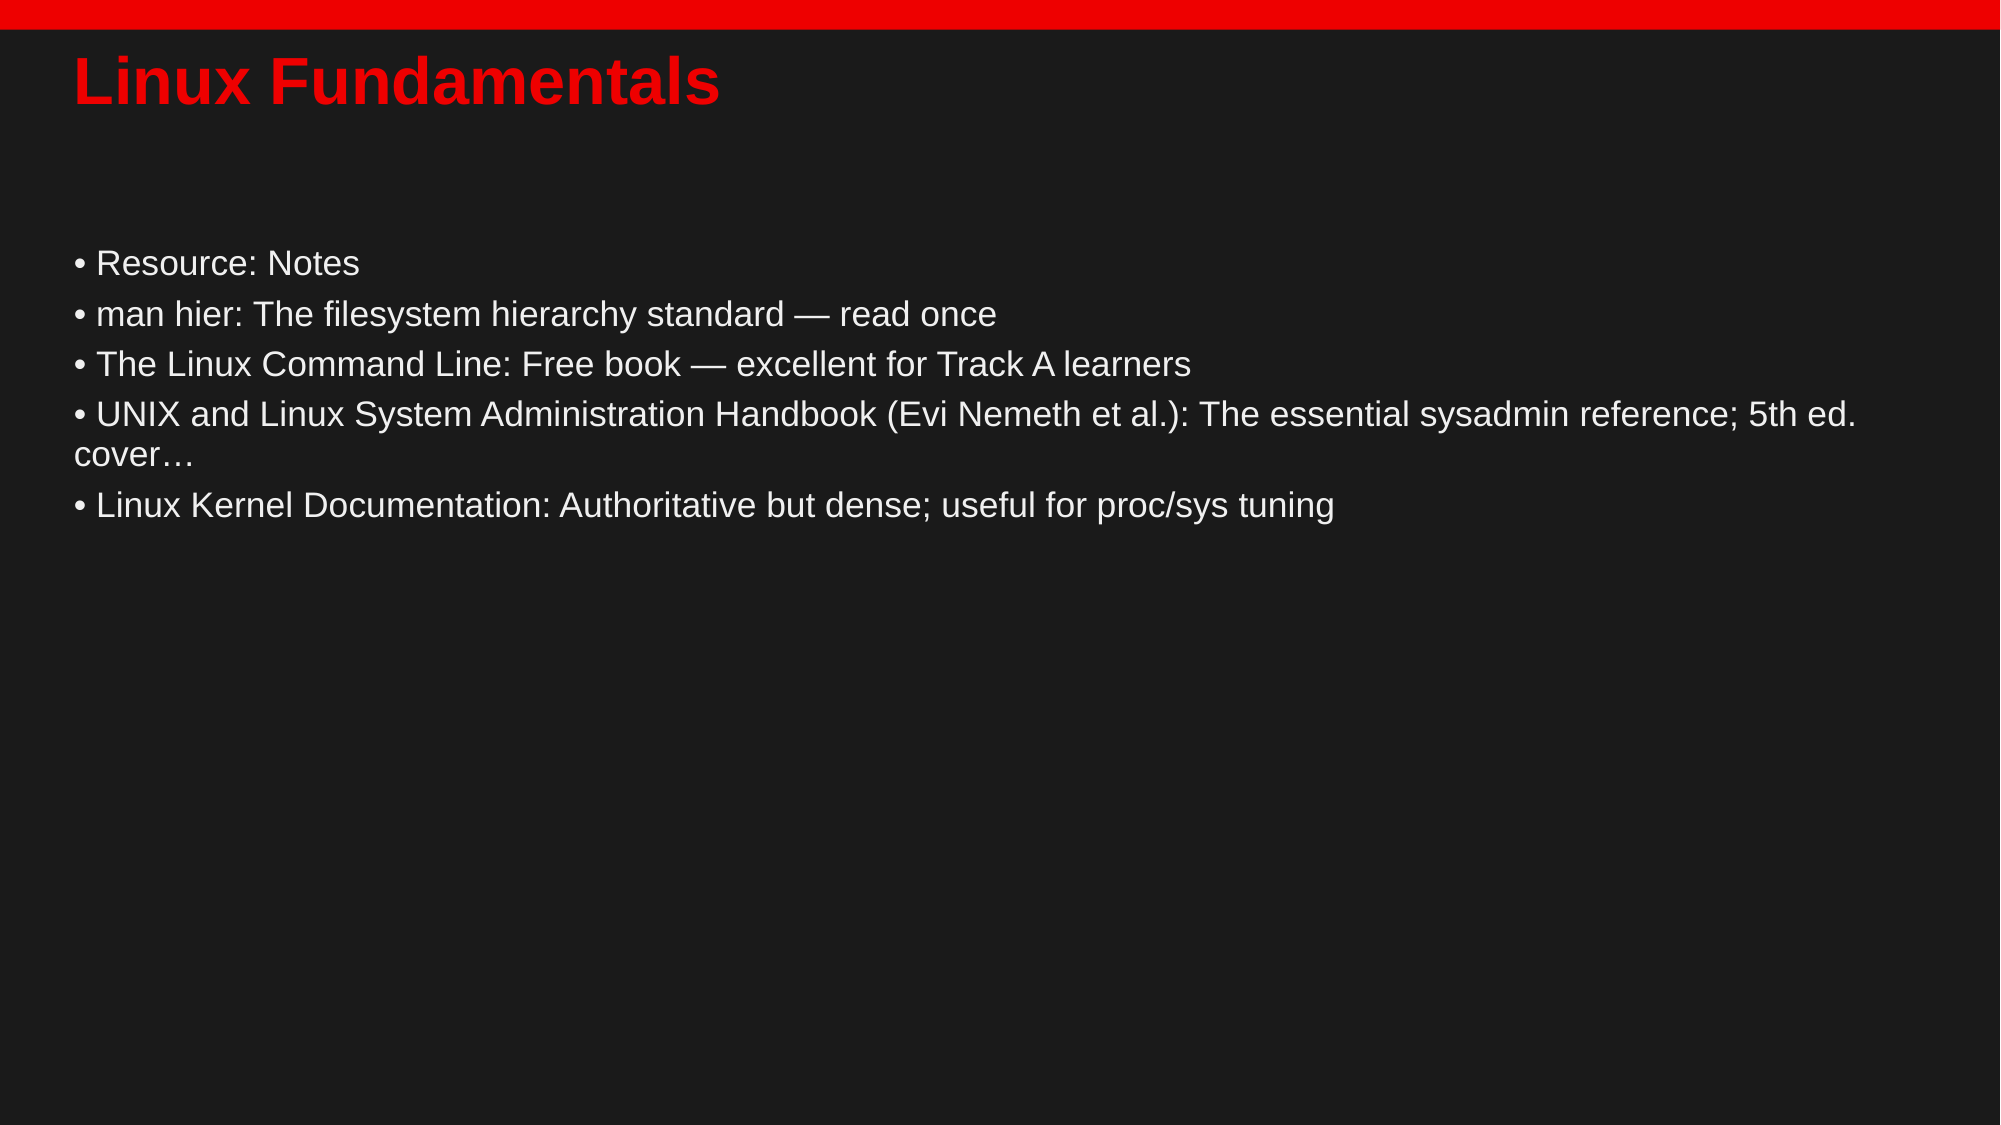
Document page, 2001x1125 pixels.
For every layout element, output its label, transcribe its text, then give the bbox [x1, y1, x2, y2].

text_box Linux Fundamentals [59, 36, 1942, 208]
text_box • Resource: Notes • man hier: The filesystem hierarchy standard — read once • The Linux Command Line: Free book — excellent for Track A learners • UNIX and Linux System Administration Handbook (Evi Nemeth et al.): The essential sysadmin reference; 5th ed. cover… • Linux Kernel Documentation: Authoritative but dense; useful for proc/sys tuning [59, 236, 1942, 1037]
text_box [0, 0, 2001, 30]
